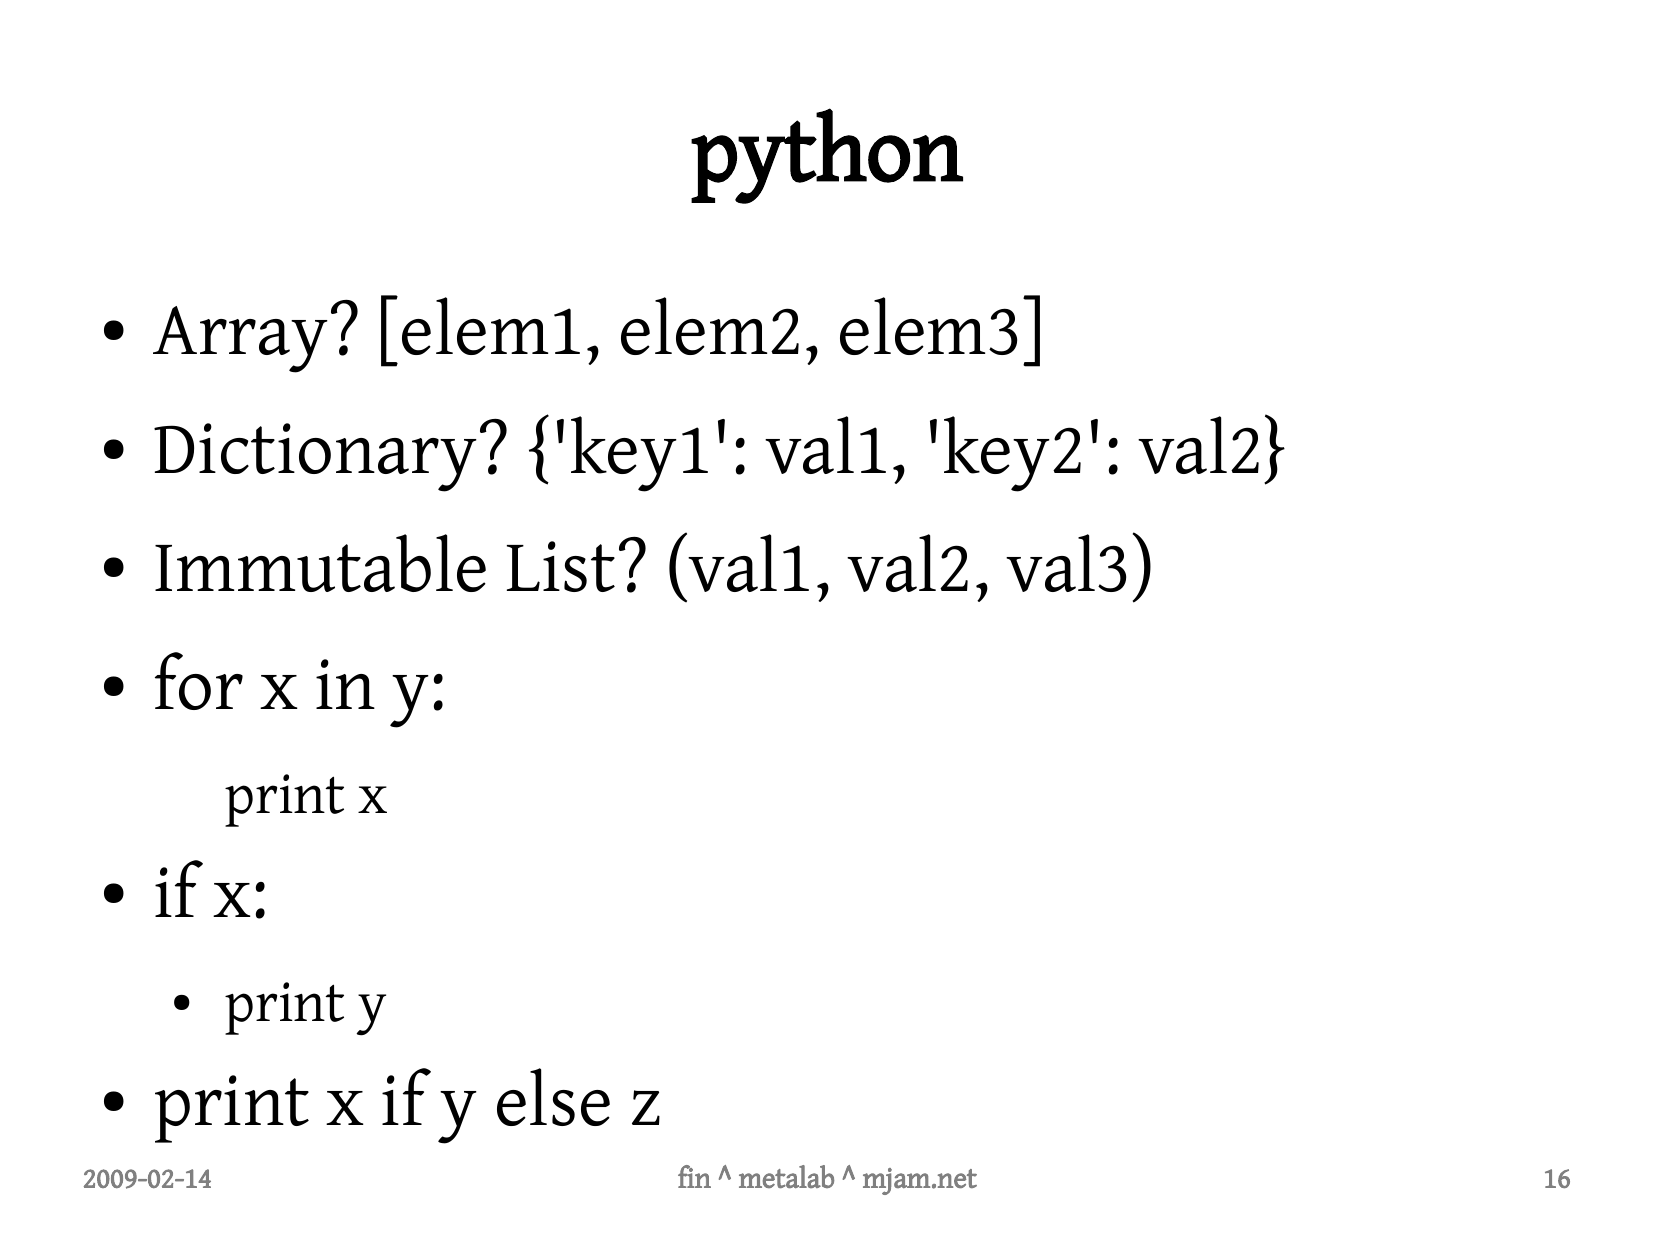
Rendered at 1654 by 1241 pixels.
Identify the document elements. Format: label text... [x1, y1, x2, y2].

list Array? [elem1, elem2, elem3] Dictionary? {'key1': val1, 'key2': val2} Immutable List? (val1, val2, val3) for x in y: print x if x: print y print x if y else z [82, 290, 1571, 1147]
title python [82, 49, 1571, 257]
